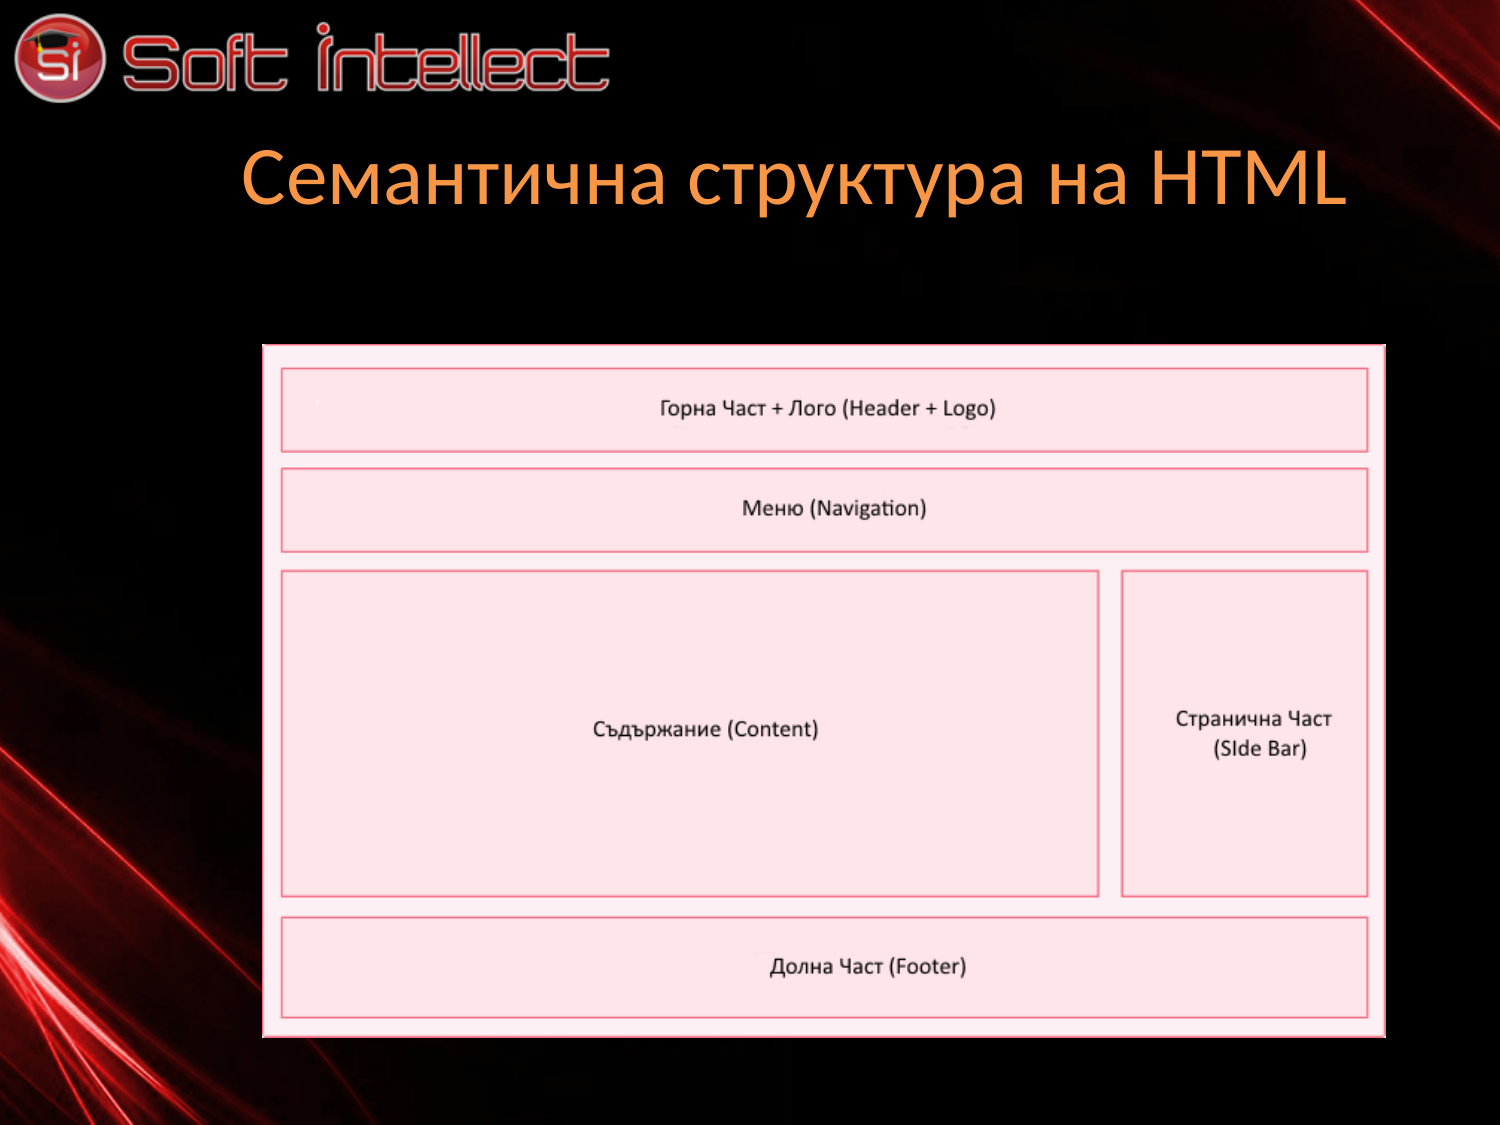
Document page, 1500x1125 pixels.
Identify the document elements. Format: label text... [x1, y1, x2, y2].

picture [0, 0, 1500, 1125]
text_box Семантична структура на HTML [150, 135, 1441, 364]
